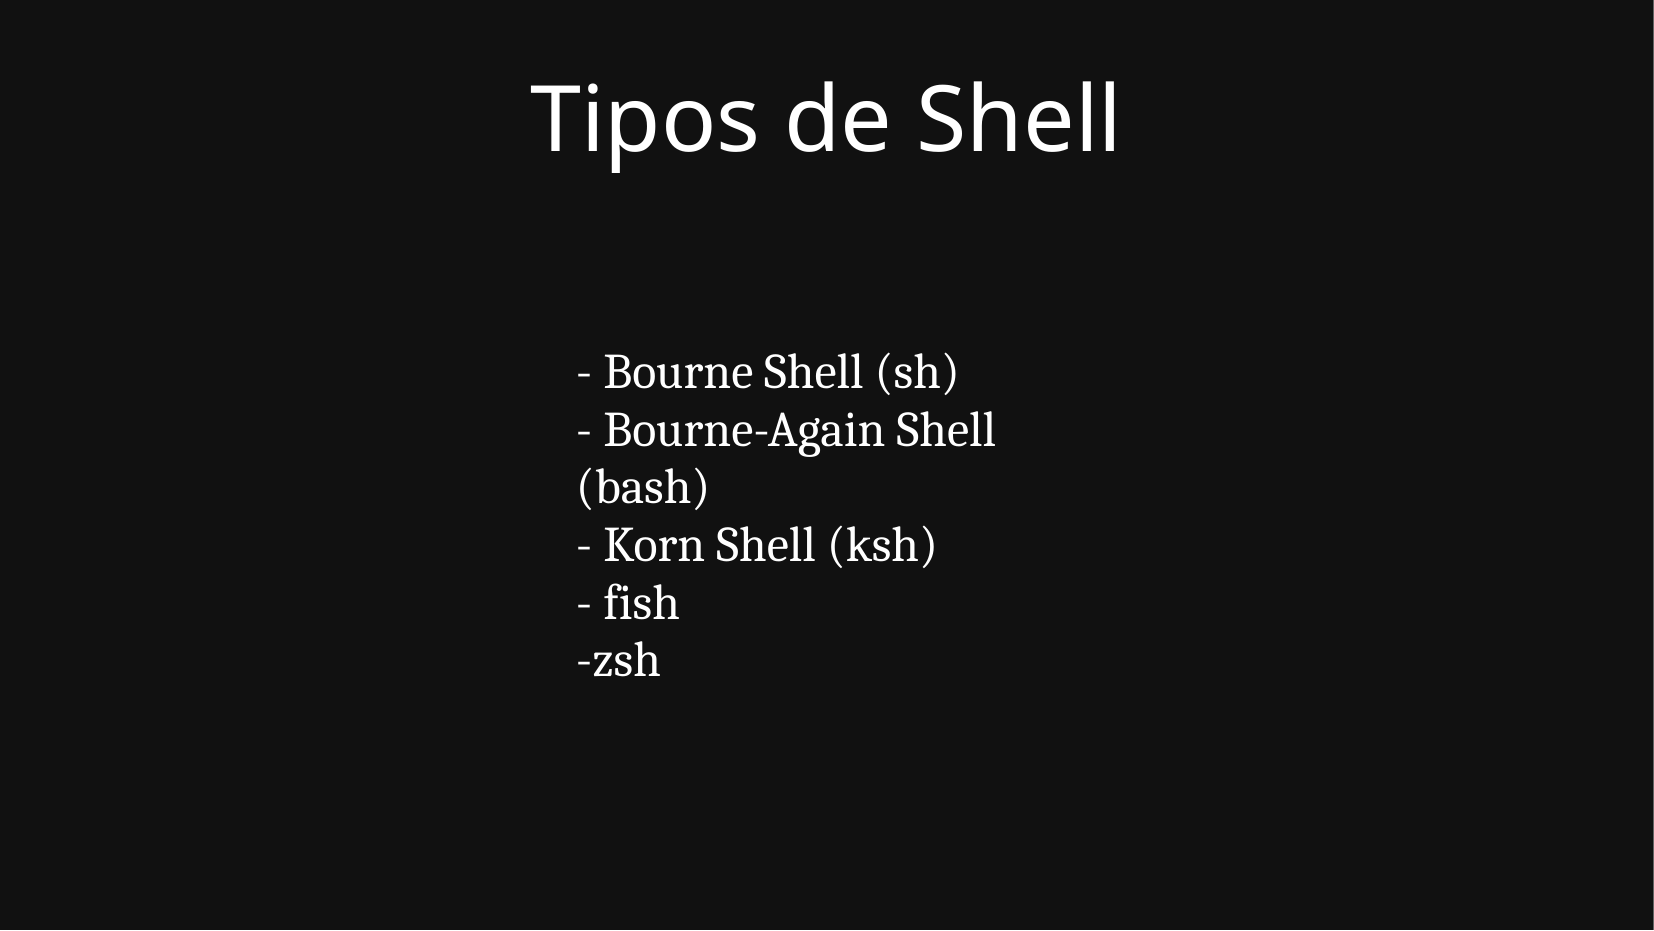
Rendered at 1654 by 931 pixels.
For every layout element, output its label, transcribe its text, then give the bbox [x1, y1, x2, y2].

text_box Tipos de Shell [82, 36, 1571, 193]
text_box - Bourne Shell (sh) - Bourne-Again Shell (bash) - Korn Shell (ksh) - fish -zsh [561, 336, 1069, 703]
